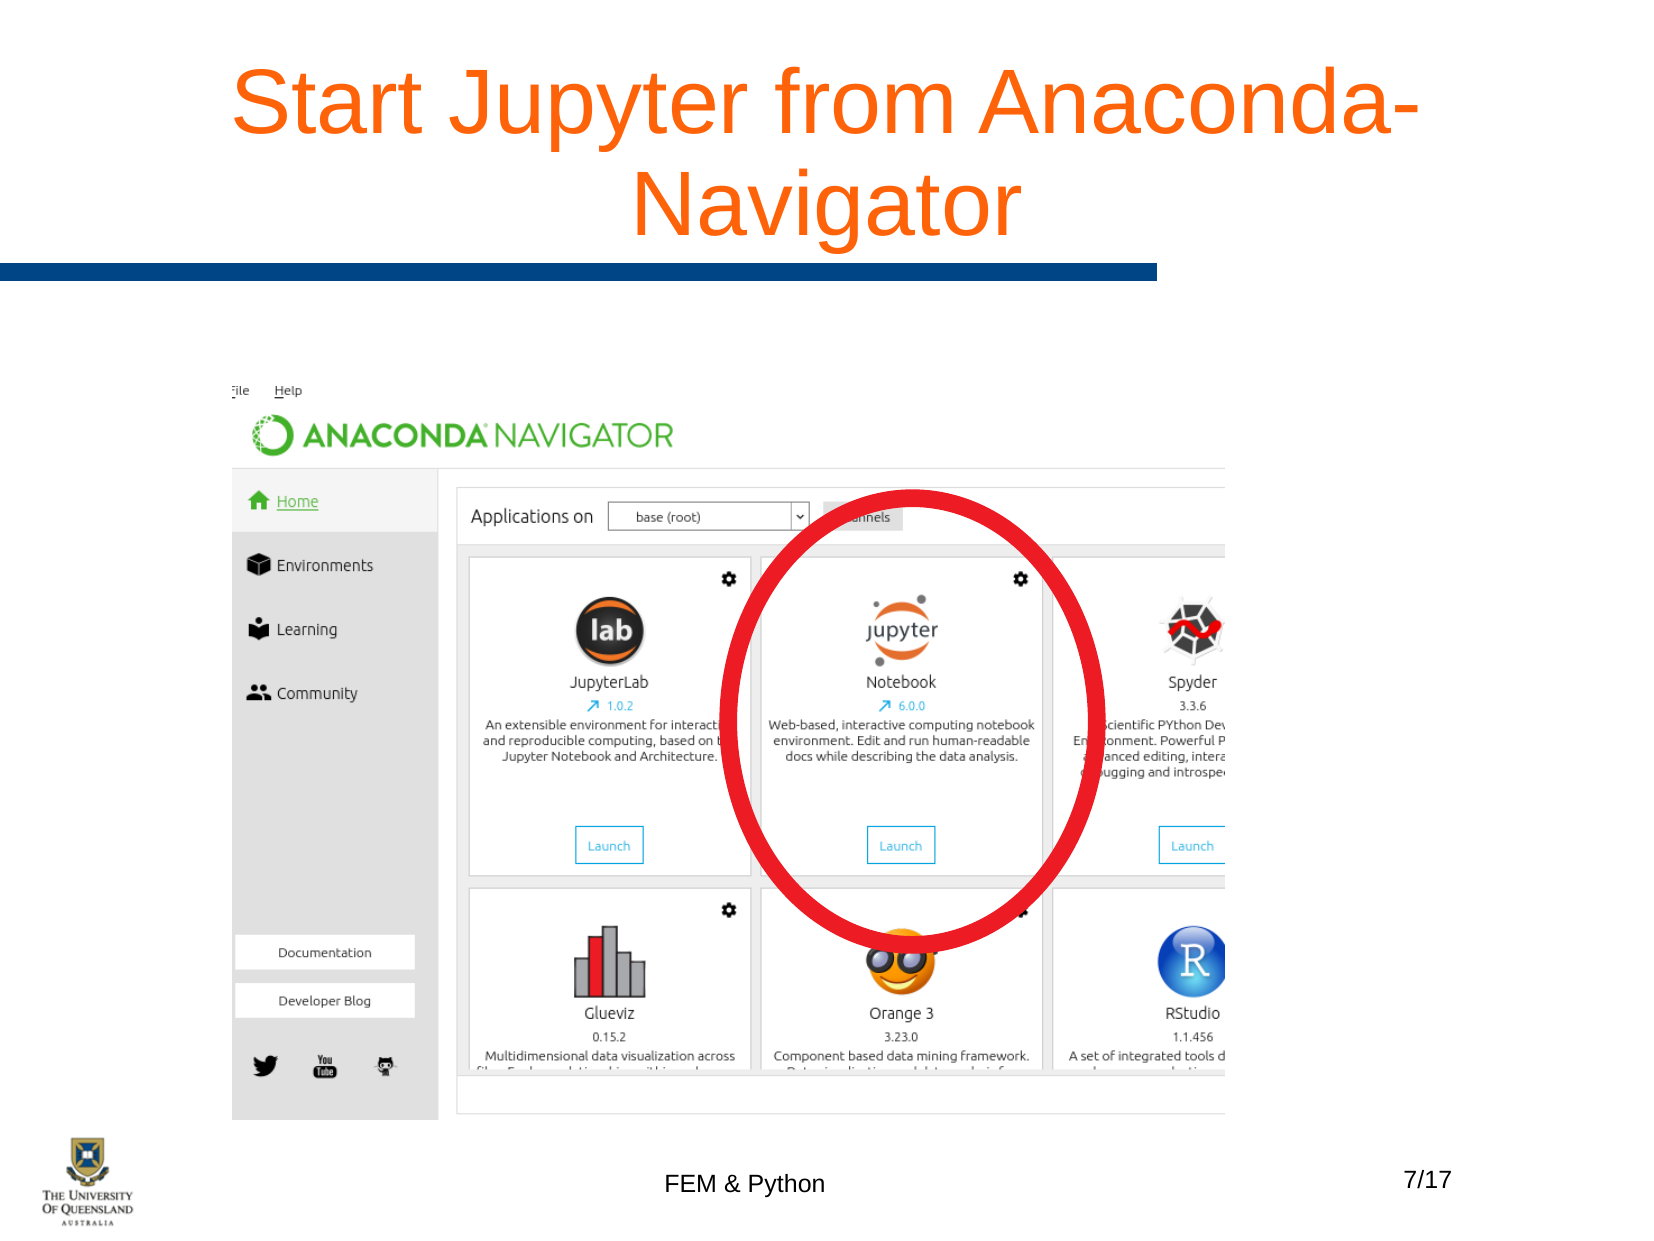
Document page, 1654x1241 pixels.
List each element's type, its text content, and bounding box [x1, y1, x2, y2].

title Start Jupyter from Anaconda-Navigator [82, 49, 1571, 257]
picture [232, 386, 1225, 1120]
picture [35, 1133, 142, 1235]
